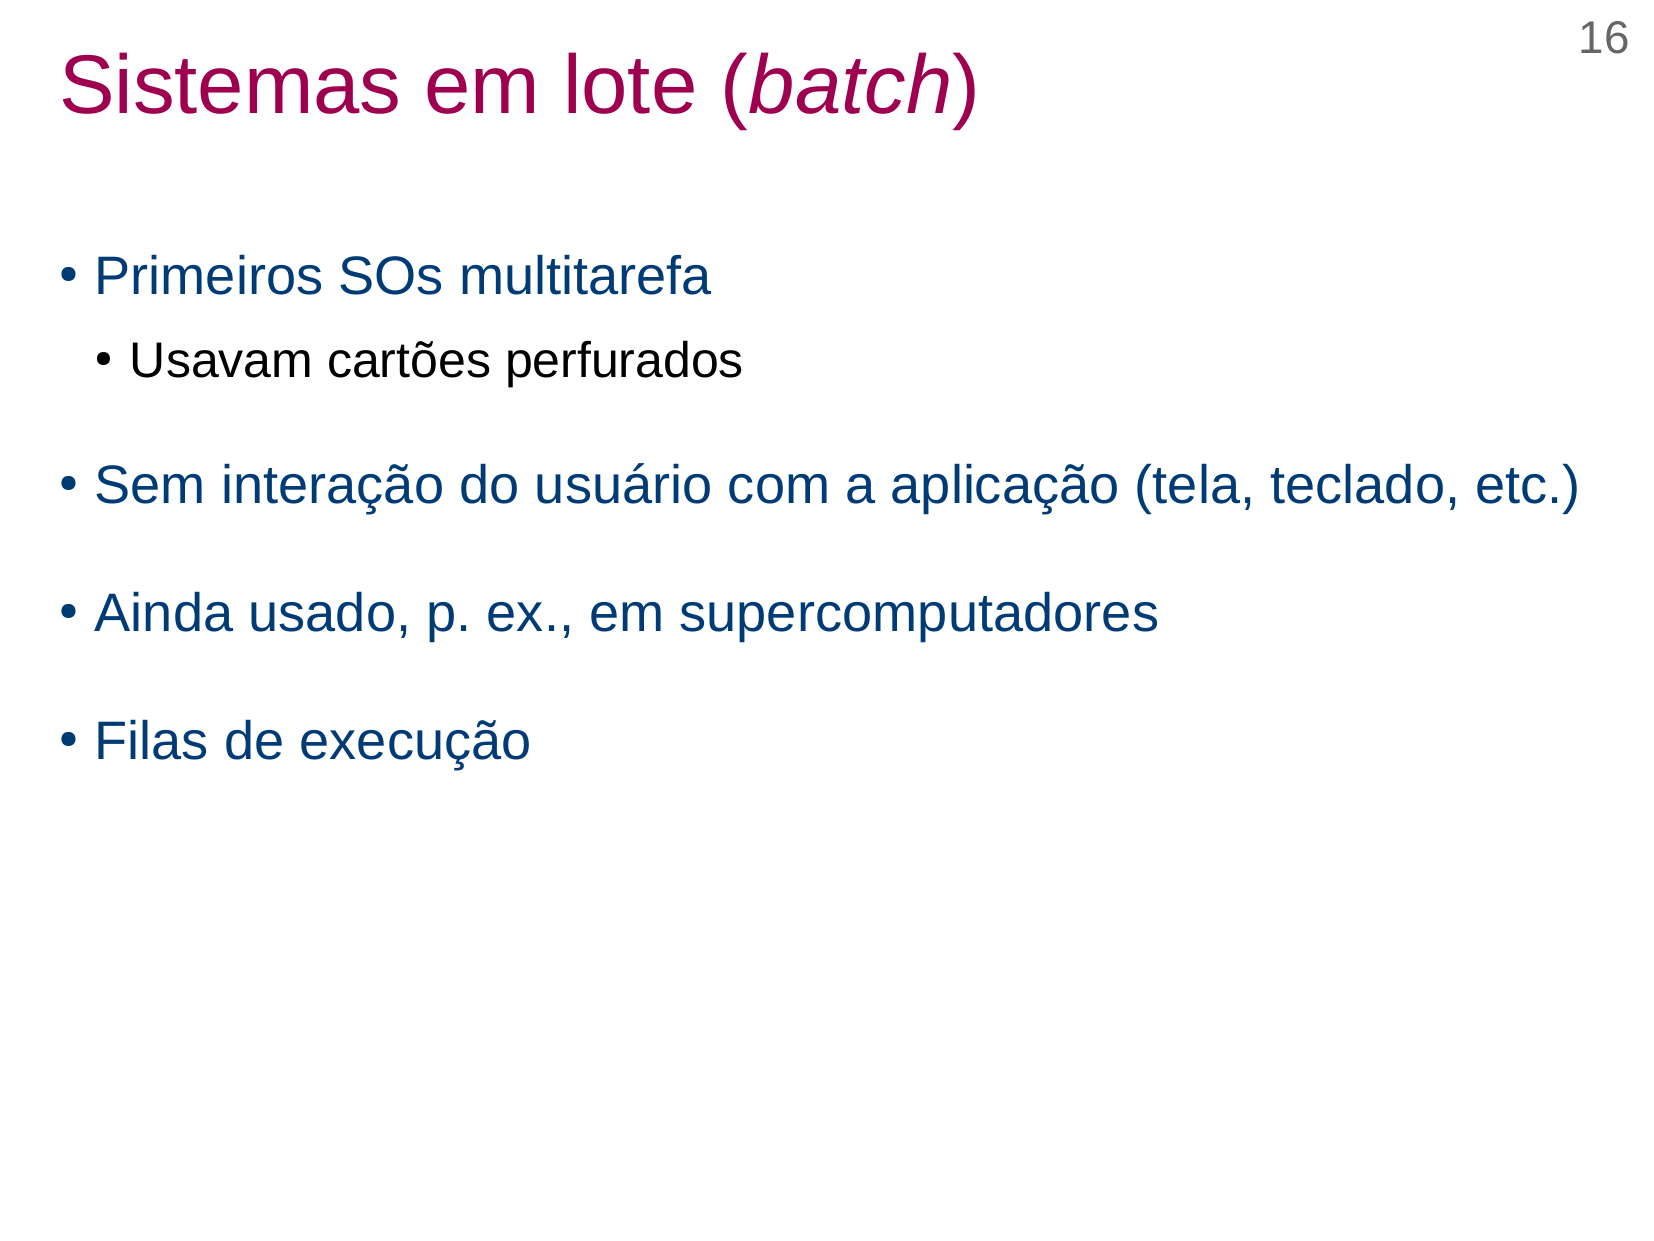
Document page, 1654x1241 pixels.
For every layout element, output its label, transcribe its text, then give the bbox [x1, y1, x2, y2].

list Primeiros SOs multitarefa Usavam cartões perfurados Sem interação do usuário com a aplicação (tela, teclado, etc.) Ainda usado, p. ex., em supercomputadores Filas de execução [59, 236, 1595, 1211]
title Sistemas em lote (batch) [59, 29, 1595, 148]
